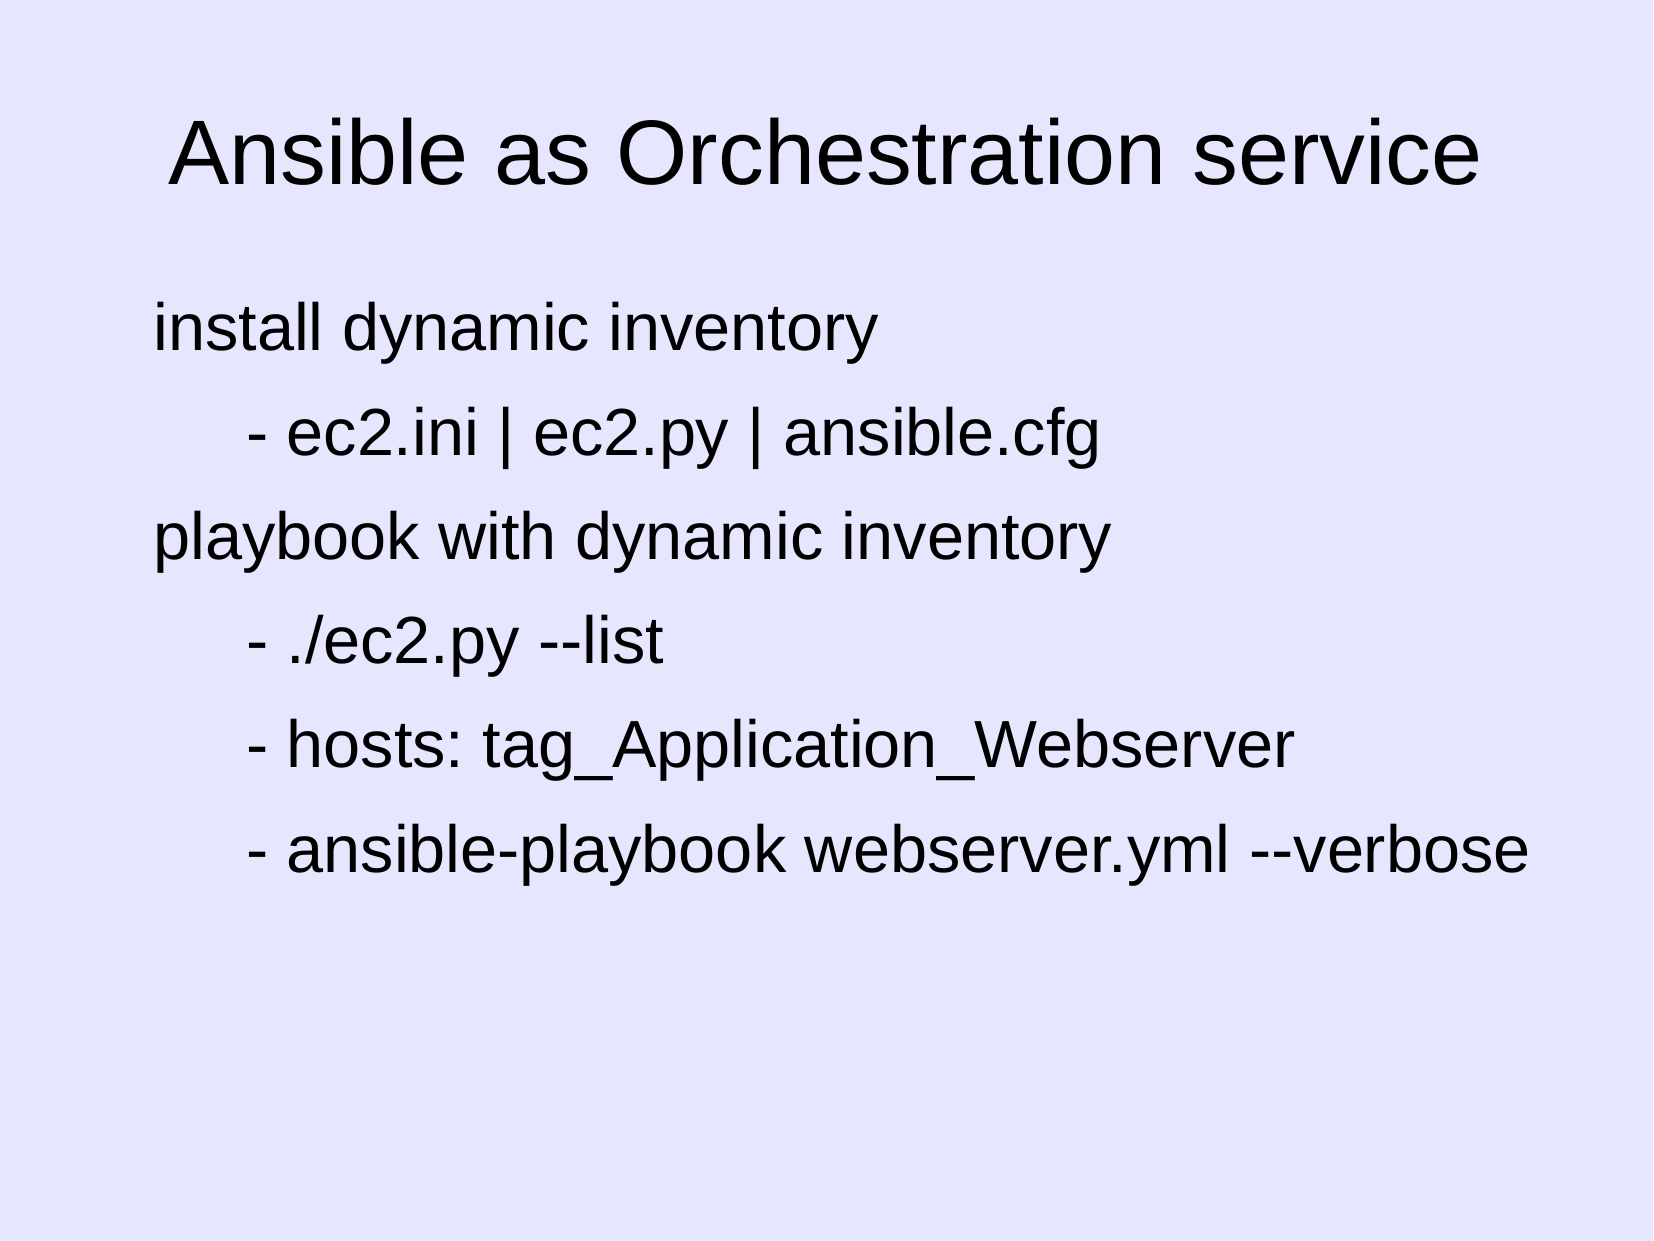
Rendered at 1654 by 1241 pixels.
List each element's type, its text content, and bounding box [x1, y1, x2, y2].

list install dynamic inventory - ec2.ini | ec2.py | ansible.cfg playbook with dynamic inventory - ./ec2.py --list - hosts: tag_Application_Webserver - ansible-playbook webserver.yml --verbose [82, 290, 1571, 1010]
title Ansible as Orchestration service [82, 49, 1571, 257]
